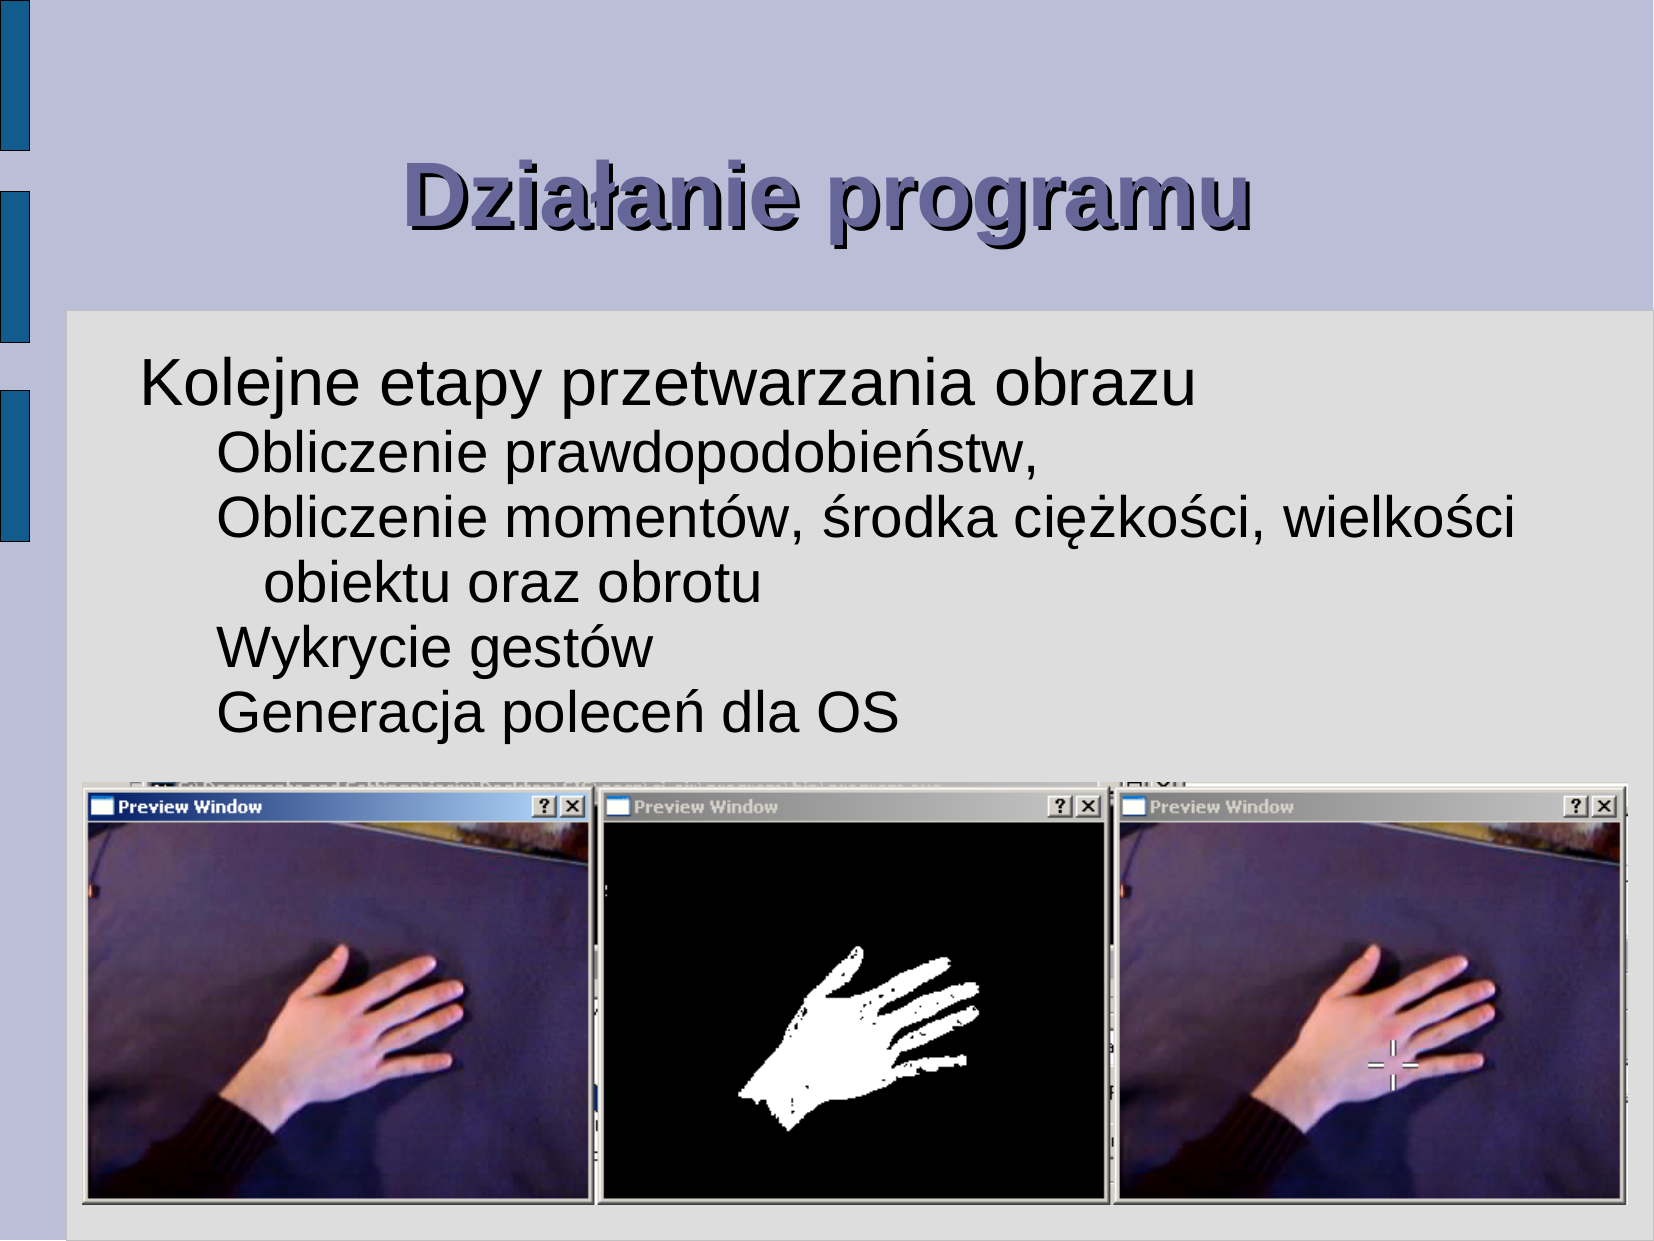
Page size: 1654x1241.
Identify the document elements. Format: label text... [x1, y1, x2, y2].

title Działanie programu [121, 98, 1534, 291]
list Kolejne etapy przetwarzania obrazu Obliczenie prawdopodobieństw, Obliczenie momentów, środka ciężkości, wielkości obiektu oraz obrotu Wykrycie gestów Generacja poleceń dla OS [121, 344, 1534, 758]
picture [82, 782, 1628, 1205]
